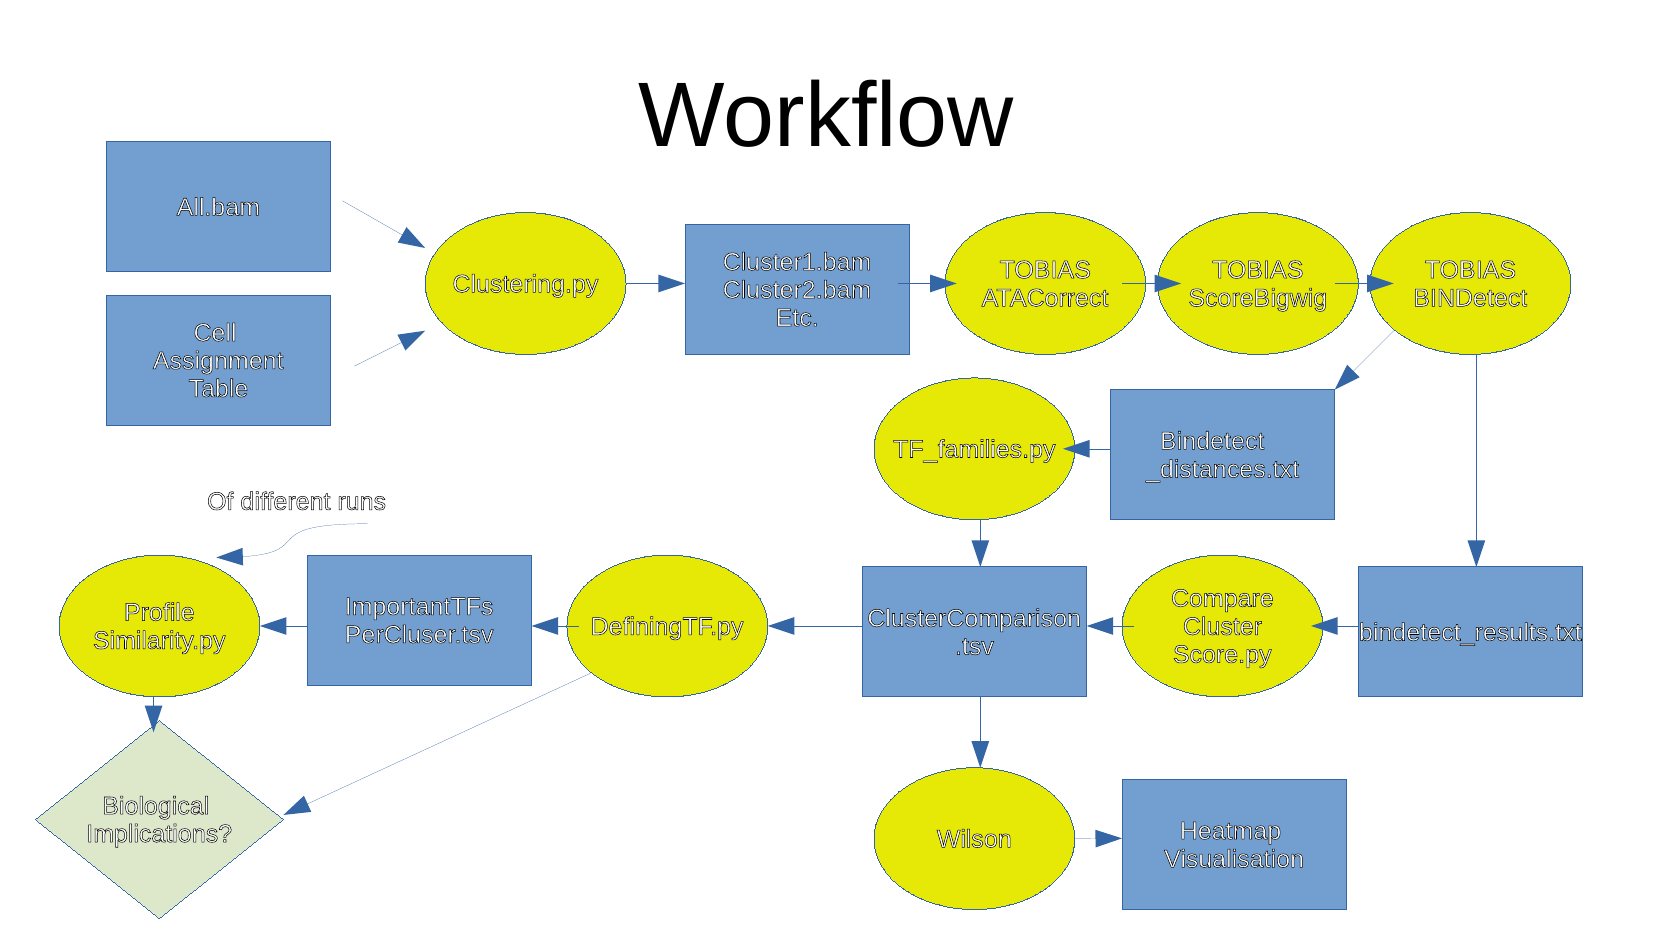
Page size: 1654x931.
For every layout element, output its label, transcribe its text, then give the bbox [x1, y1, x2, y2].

text_box TOBIAS ATACorrect [945, 212, 1146, 355]
text_box Cluster1.bam Cluster2.bam Etc. [685, 224, 910, 355]
title Workflow [82, 37, 1571, 193]
text_box Cell Assignment Table [106, 295, 331, 426]
text_box Heatmap Visualisation [1122, 779, 1347, 910]
text_box Clustering.py [425, 212, 627, 355]
text_box Profile Similarity.py [59, 555, 260, 697]
text_box TOBIAS BINDetect [1370, 212, 1571, 355]
text_box Of different runs [192, 479, 402, 523]
text_box Wilson [874, 767, 1075, 910]
text_box All.bam [106, 141, 331, 272]
text_box Biological Implications? [35, 720, 284, 919]
text_box TOBIAS ScoreBigwig [1158, 212, 1359, 355]
text_box bindetect_results.txt [1358, 566, 1583, 697]
text_box Bindetect _distances.txt [1110, 389, 1335, 520]
text_box DefiningTF.py [566, 555, 768, 697]
text_box ClusterComparison .tsv [862, 566, 1087, 697]
text_box TF_families.py [874, 377, 1075, 520]
text_box ImportantTFs PerCluser.tsv [307, 555, 532, 686]
text_box Compare Cluster Score.py [1122, 555, 1323, 697]
